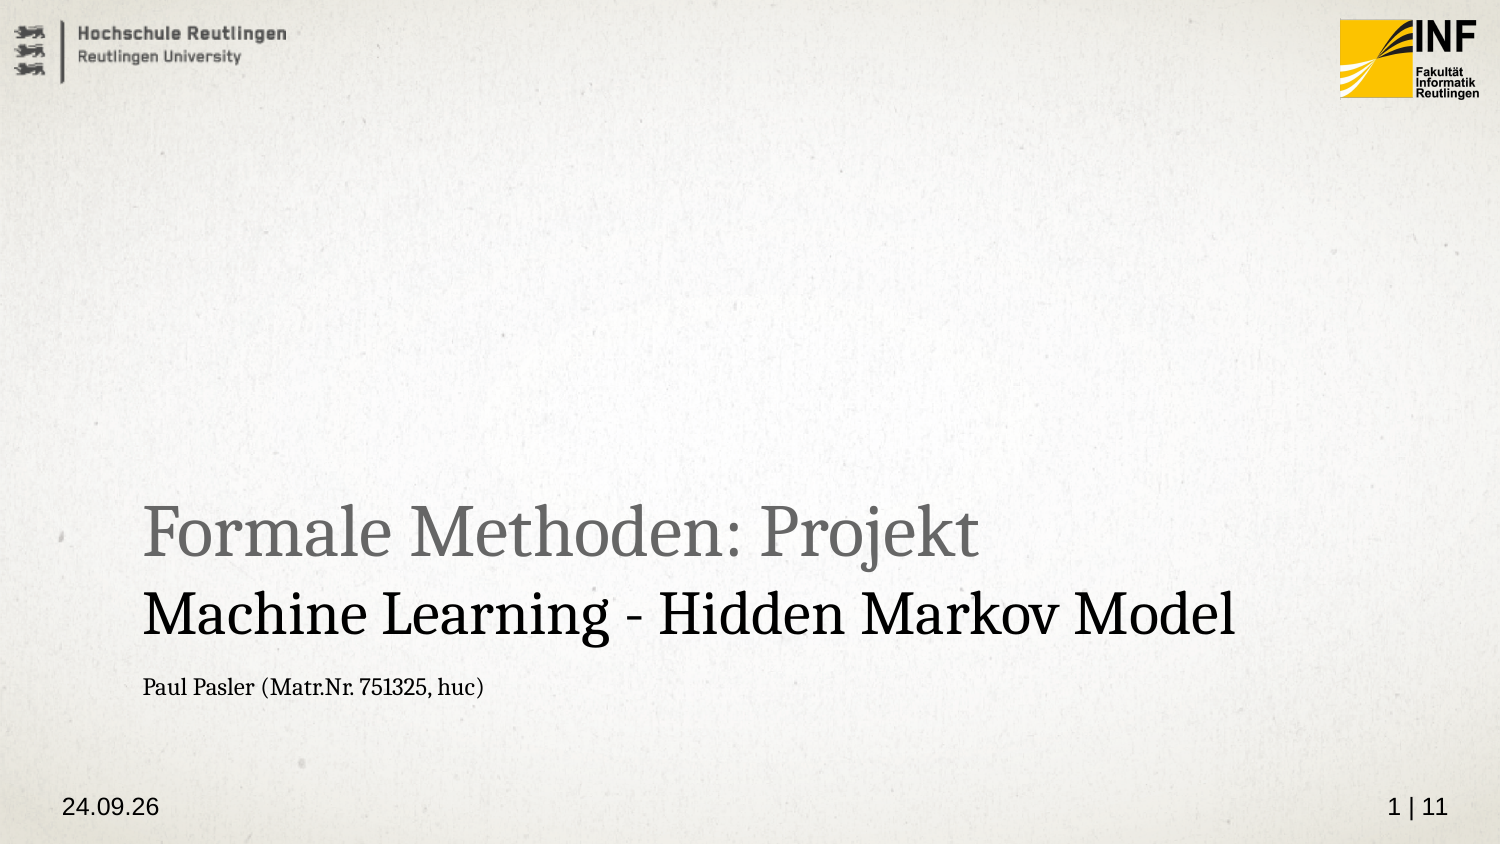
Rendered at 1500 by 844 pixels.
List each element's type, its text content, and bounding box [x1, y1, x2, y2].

title Formale Methoden: Projekt Machine Learning - Hidden Markov Model [131, 320, 1415, 658]
subtitle Paul Pasler (Matr.Nr. 751325, huc) [131, 659, 1369, 705]
picture [0, 0, 1500, 844]
